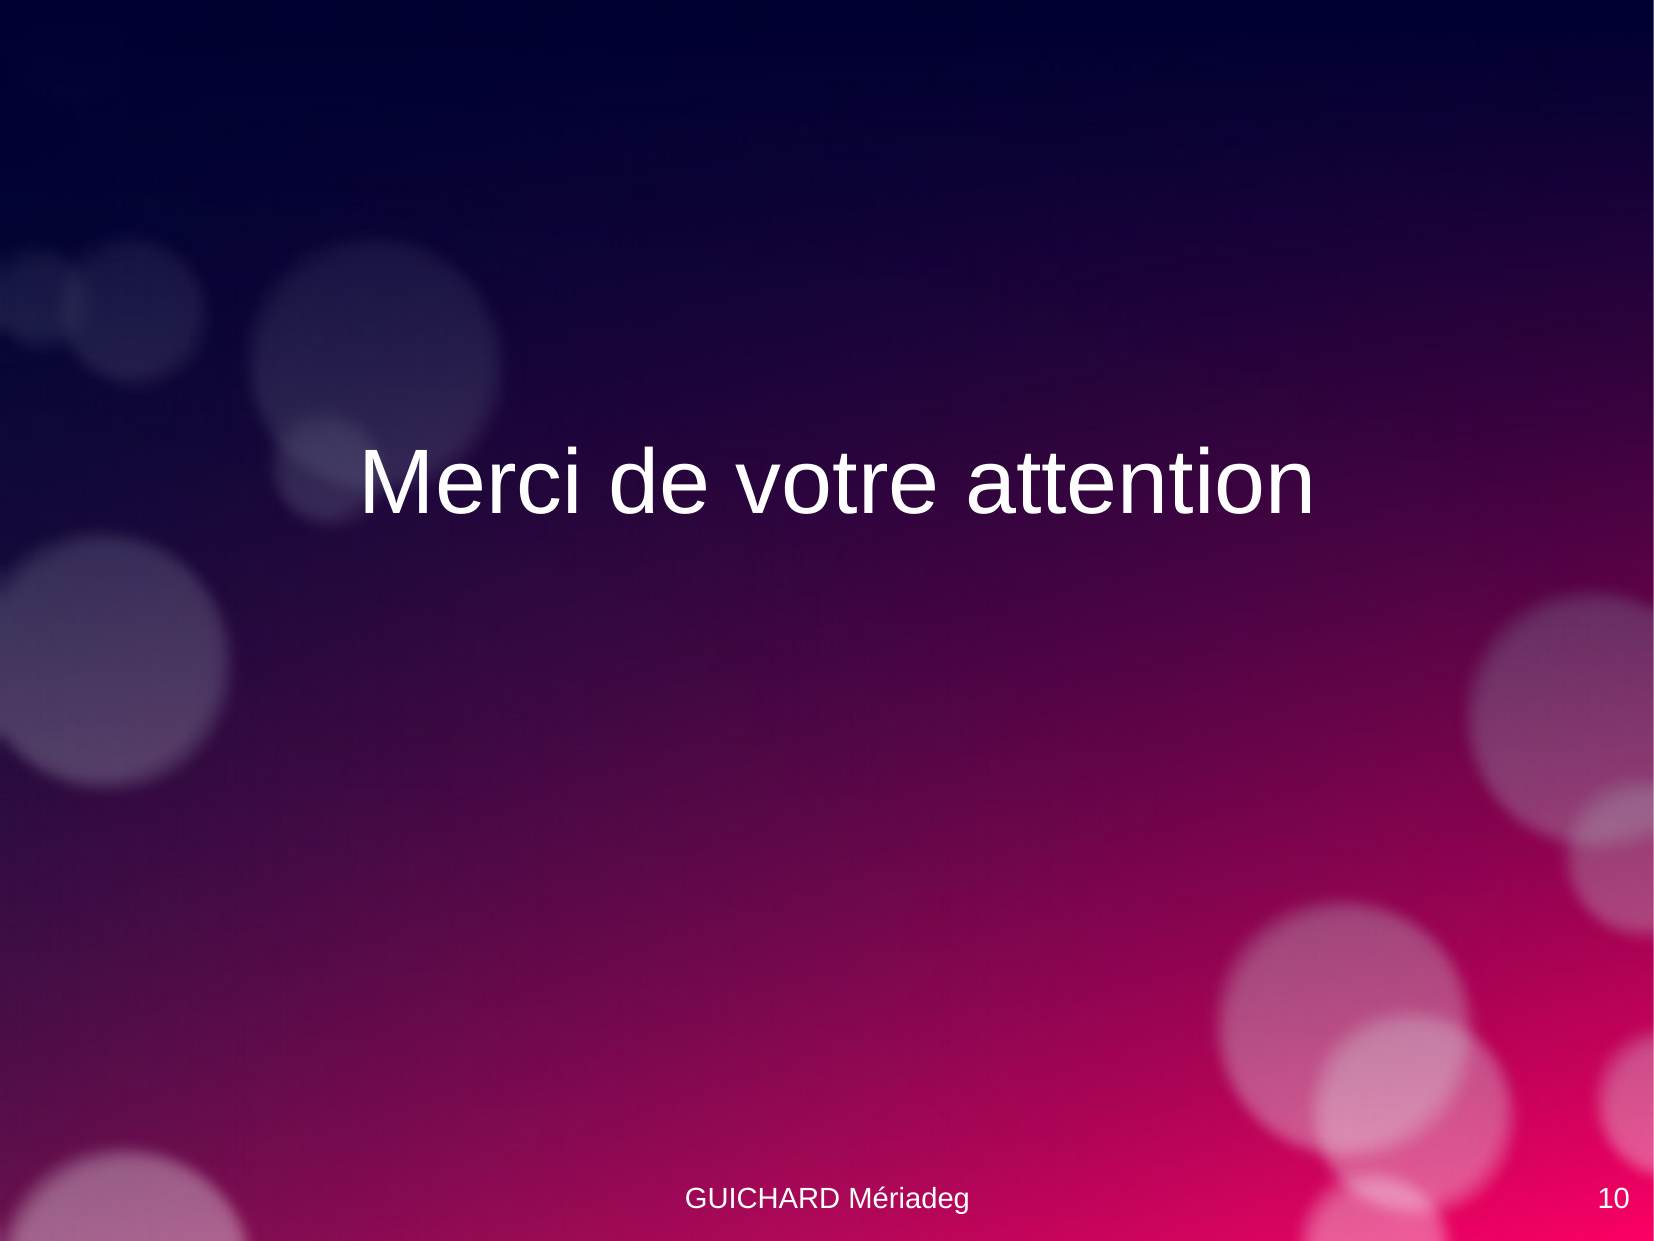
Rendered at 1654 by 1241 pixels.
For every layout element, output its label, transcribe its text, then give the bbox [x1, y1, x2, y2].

title Merci de votre attention [94, 377, 1583, 586]
picture [0, 0, 1654, 1241]
